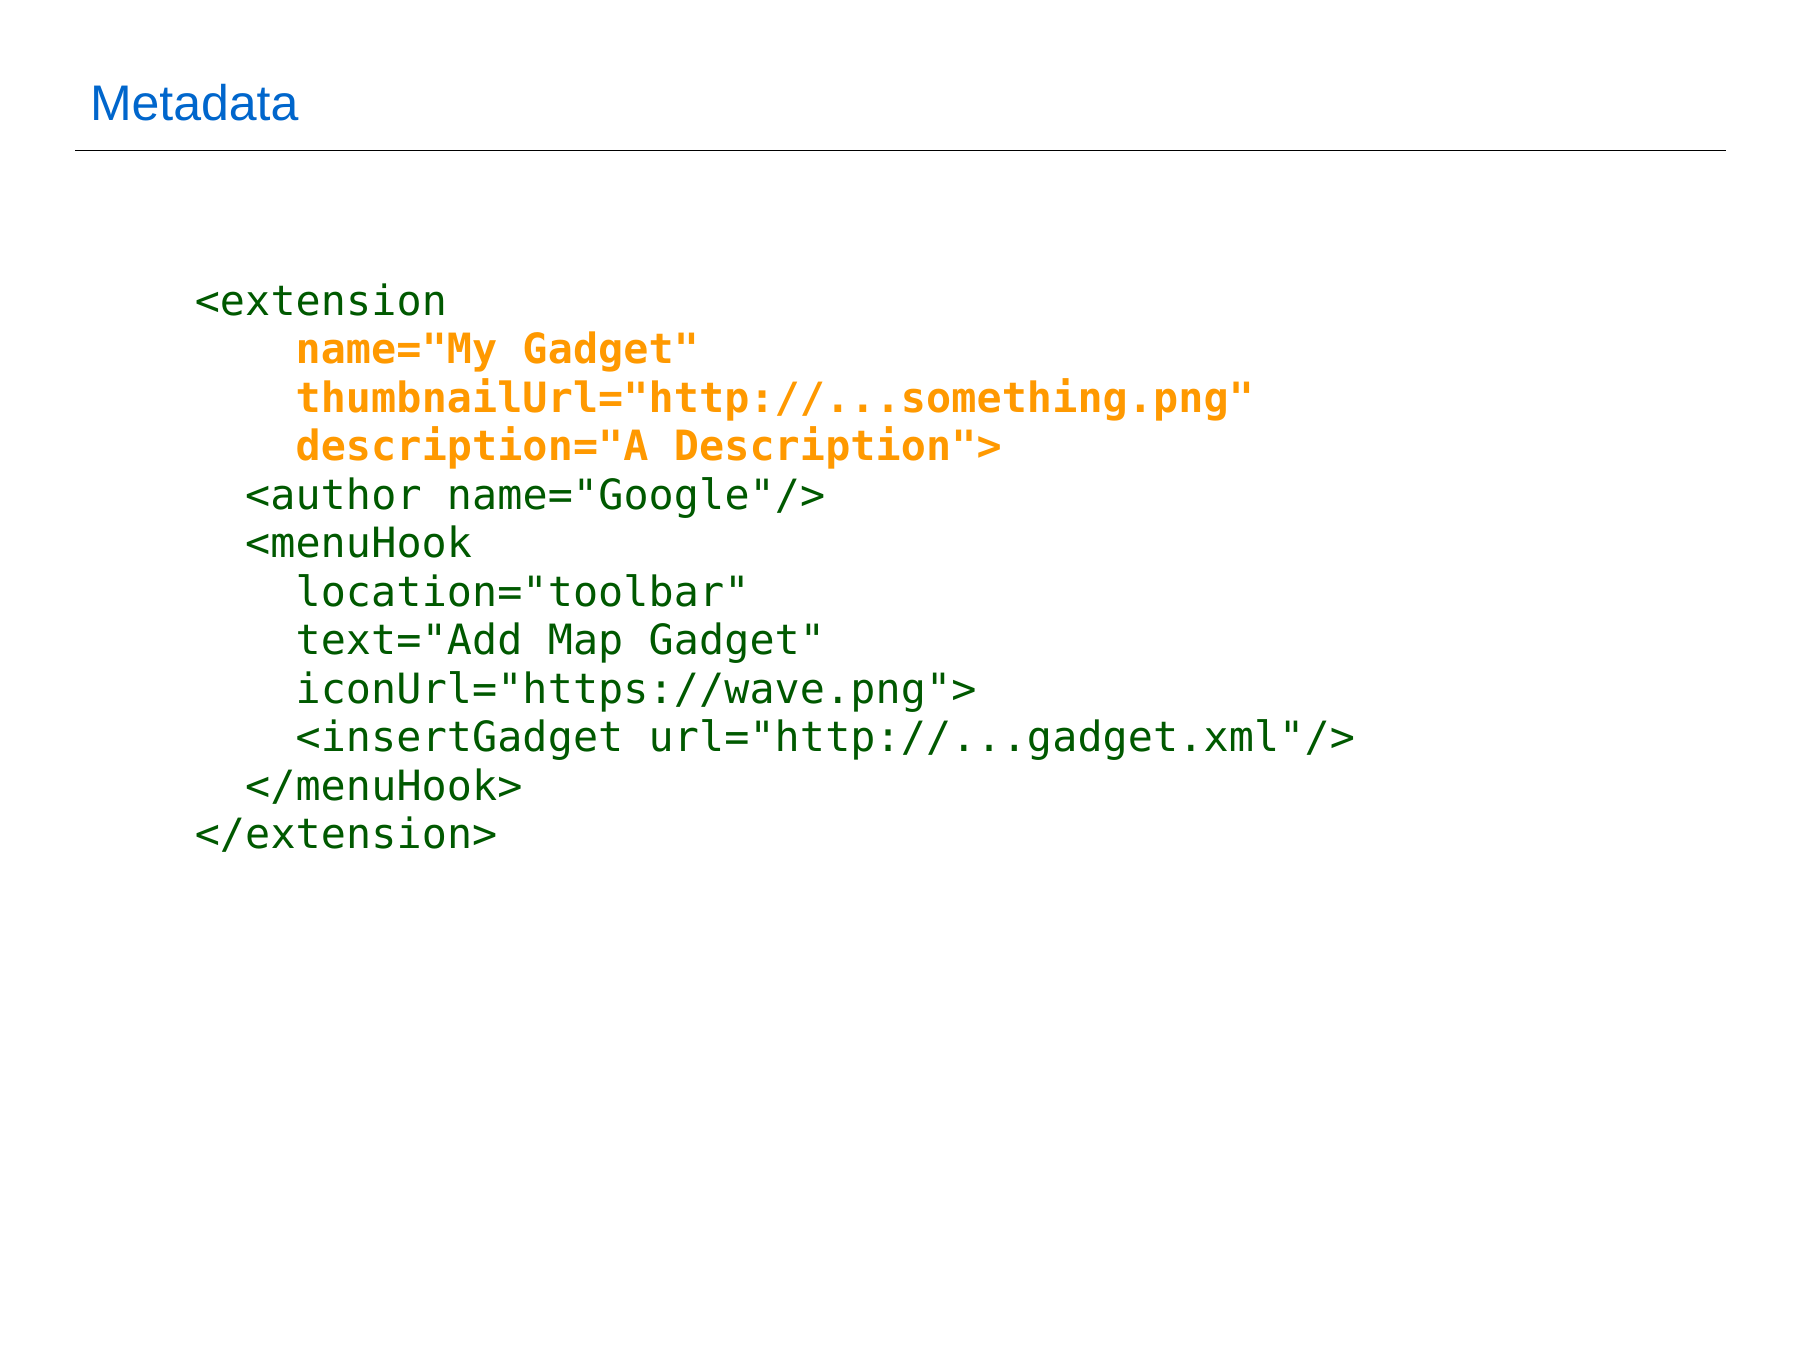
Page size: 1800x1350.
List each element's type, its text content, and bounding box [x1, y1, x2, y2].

title Metadata [90, 61, 1710, 151]
text_box <extension name="My Gadget" thumbnailUrl="http://...something.png" description="A Description"> <author name="Google"/> <menuHook location="toolbar" text="Add Map Gadget" iconUrl="https://wave.png"> <insertGadget url="http://...gadget.xml"/> </menuHook> </extension> [179, 269, 1800, 1081]
